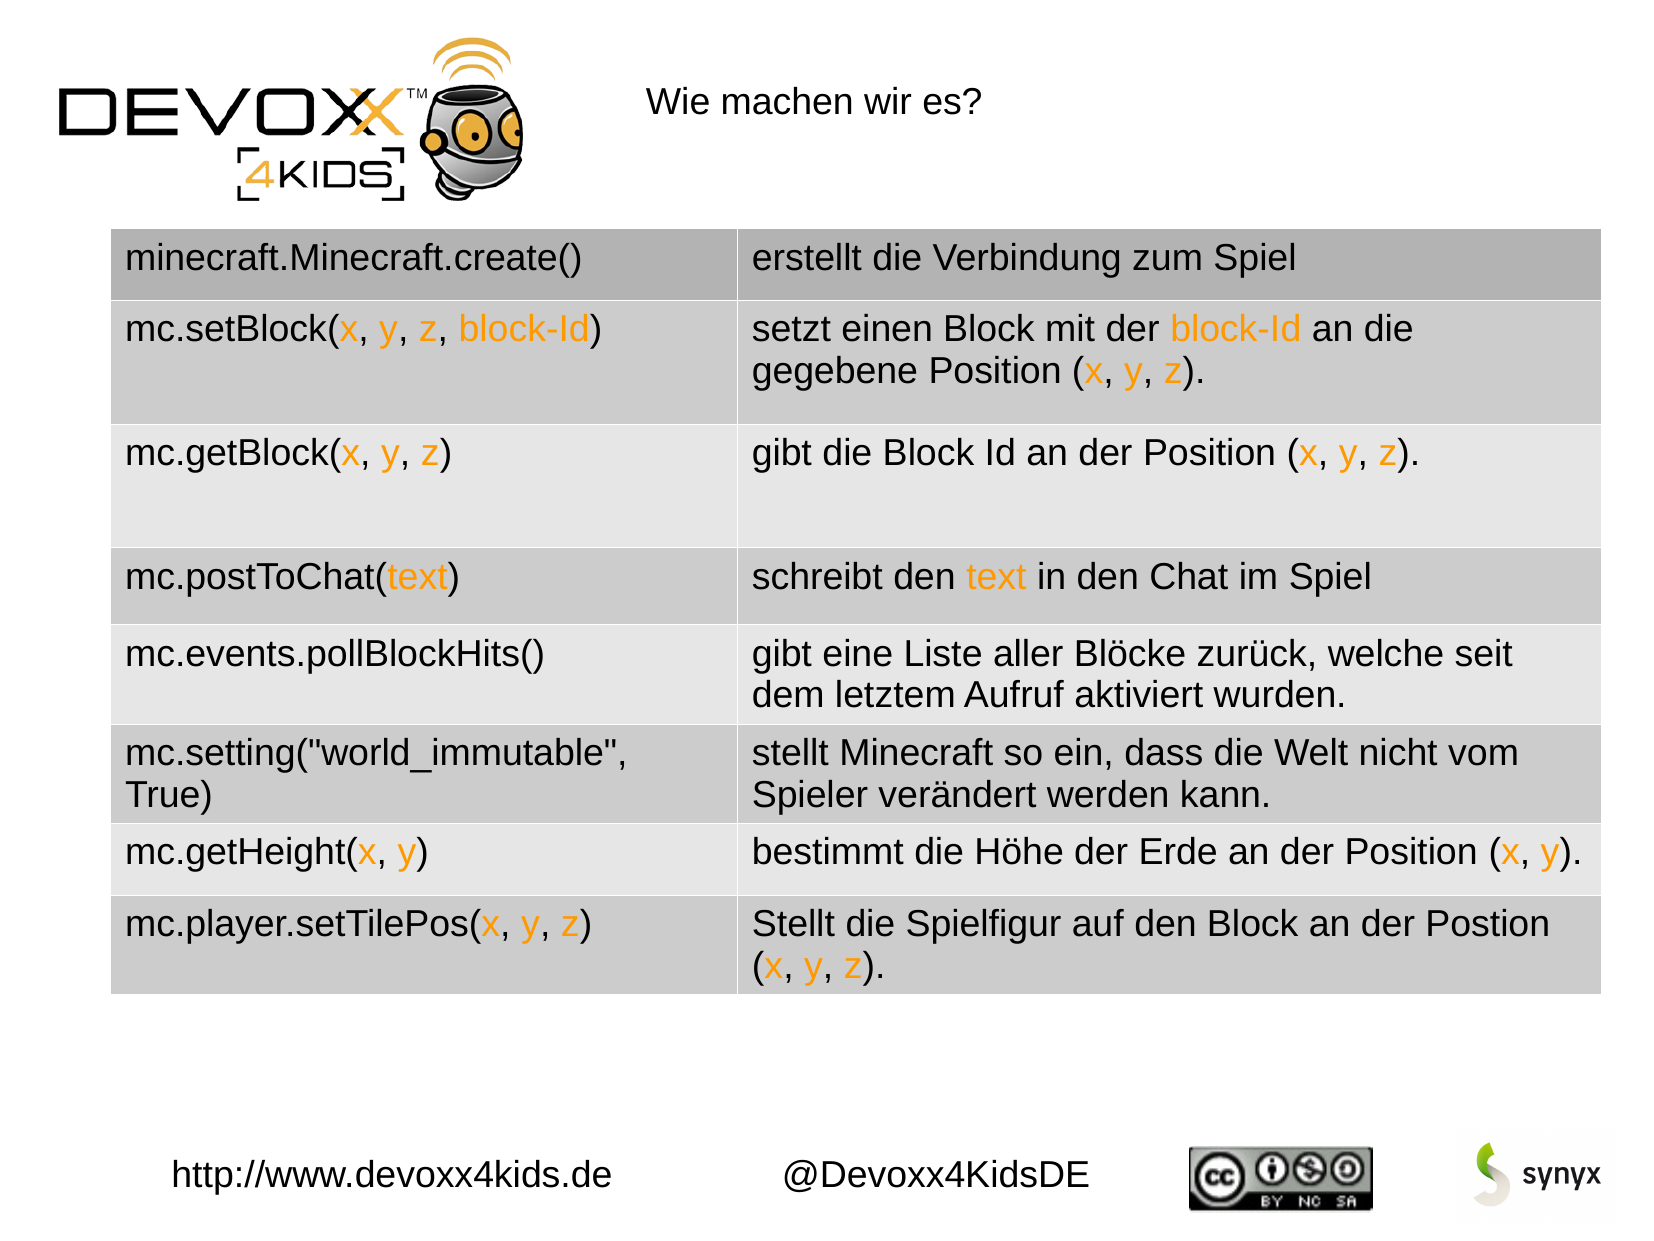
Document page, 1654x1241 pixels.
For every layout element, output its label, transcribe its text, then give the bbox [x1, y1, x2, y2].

table_cell Stellt die Spielfigur auf den Block an der Postion (x, y, z). [738, 896, 1601, 994]
picture [1189, 1146, 1373, 1213]
text_box Wie machen wir es? [631, 73, 1371, 130]
table_cell mc.postToChat(text) [111, 548, 737, 624]
table_cell mc.player.setTilePos(x, y, z) [111, 896, 737, 994]
table_cell bestimmt die Höhe der Erde an der Position (x, y). [738, 824, 1601, 895]
table_header erstellt die Verbindung zum Spiel [738, 229, 1601, 300]
table_cell gibt die Block Id an der Position (x, y, z). [738, 425, 1601, 547]
picture [59, 37, 523, 201]
picture [1455, 1128, 1616, 1223]
table_cell setzt einen Block mit der block-Id an die gegebene Position (x, y, z). [738, 301, 1601, 424]
table_cell stellt Minecraft so ein, dass die Welt nicht vom Spieler verändert werden kann. [738, 725, 1601, 823]
table_cell mc.events.pollBlockHits() [111, 625, 737, 724]
title [82, 49, 1571, 257]
table_cell gibt eine Liste aller Blöcke zurück, welche seit dem letztem Aufruf aktiviert wurden. [738, 625, 1601, 724]
table_cell mc.getHeight(x, y) [111, 824, 737, 895]
table_cell mc.getBlock(x, y, z) [111, 425, 737, 547]
table_cell schreibt den text in den Chat im Spiel [738, 548, 1601, 624]
table_cell mc.setting("world_immutable", True) [111, 725, 737, 823]
table_cell mc.setBlock(x, y, z, block-Id) [111, 301, 737, 424]
table_header minecraft.Minecraft.create() [111, 229, 737, 300]
